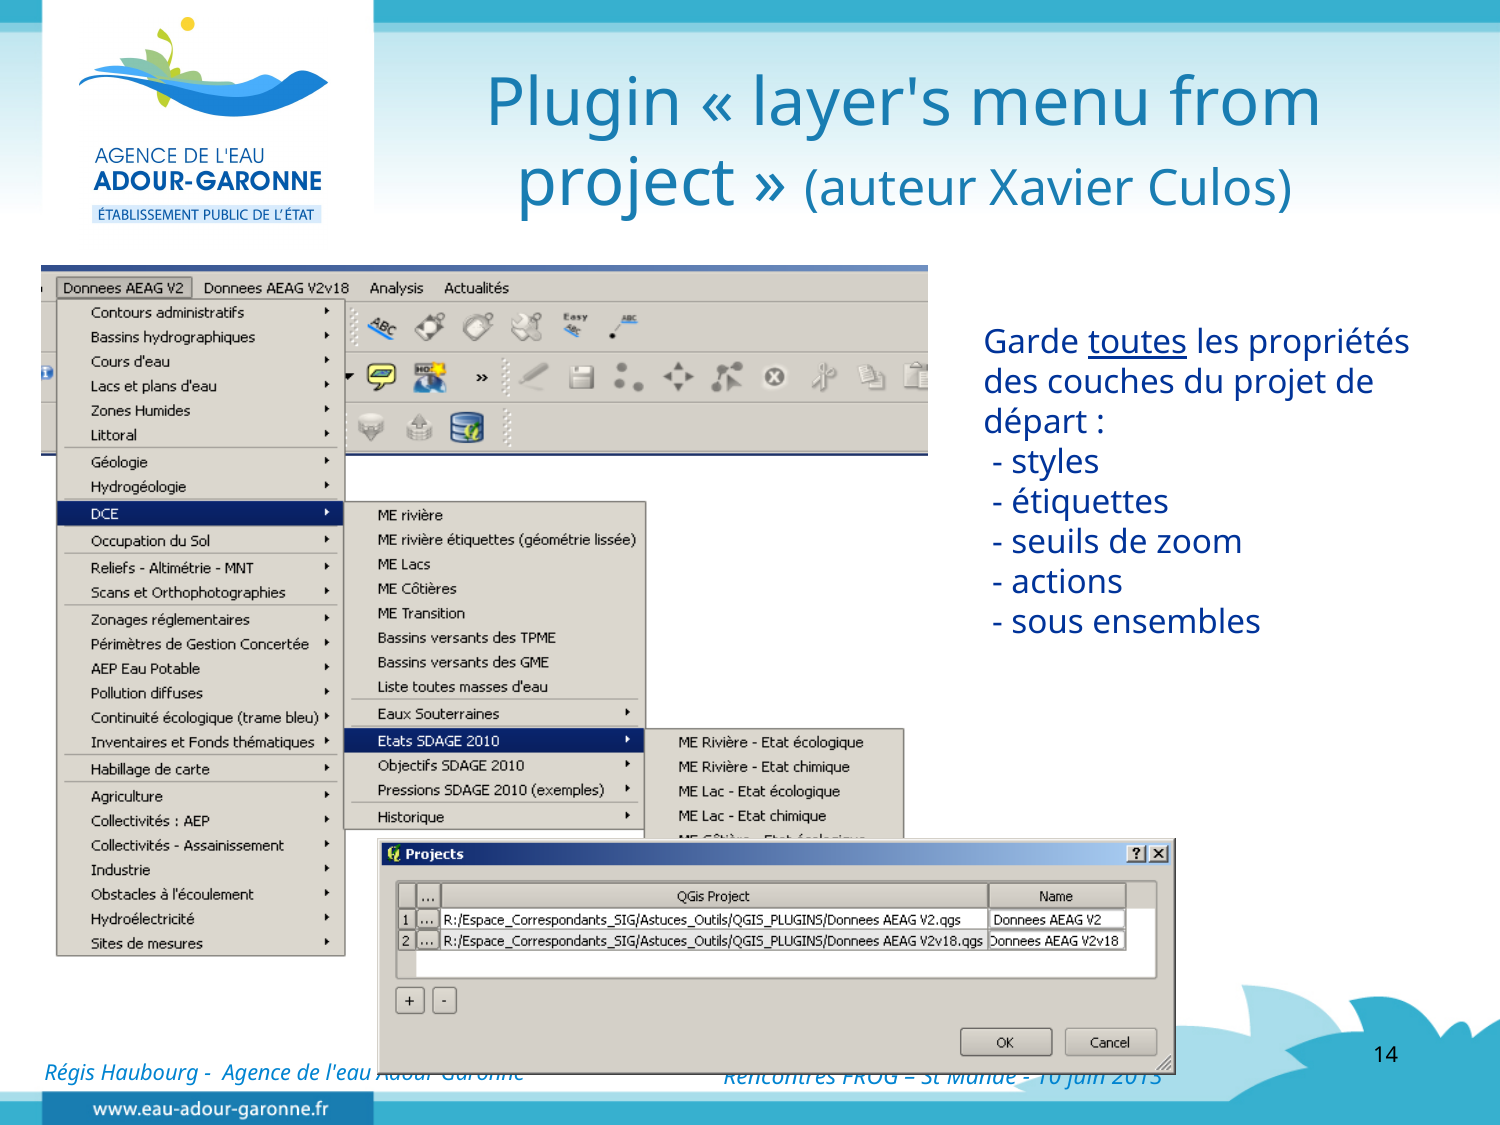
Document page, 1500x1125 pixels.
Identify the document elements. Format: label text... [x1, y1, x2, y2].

title Plugin « layer's menu from project » (auteur Xavier Culos) [383, 45, 1426, 233]
picture [0, 0, 1500, 1125]
text_box Garde toutes les propriétés des couches du projet de départ : - styles - étiquettes - seuils de zoom - actions - sous ensembles [968, 312, 1465, 688]
